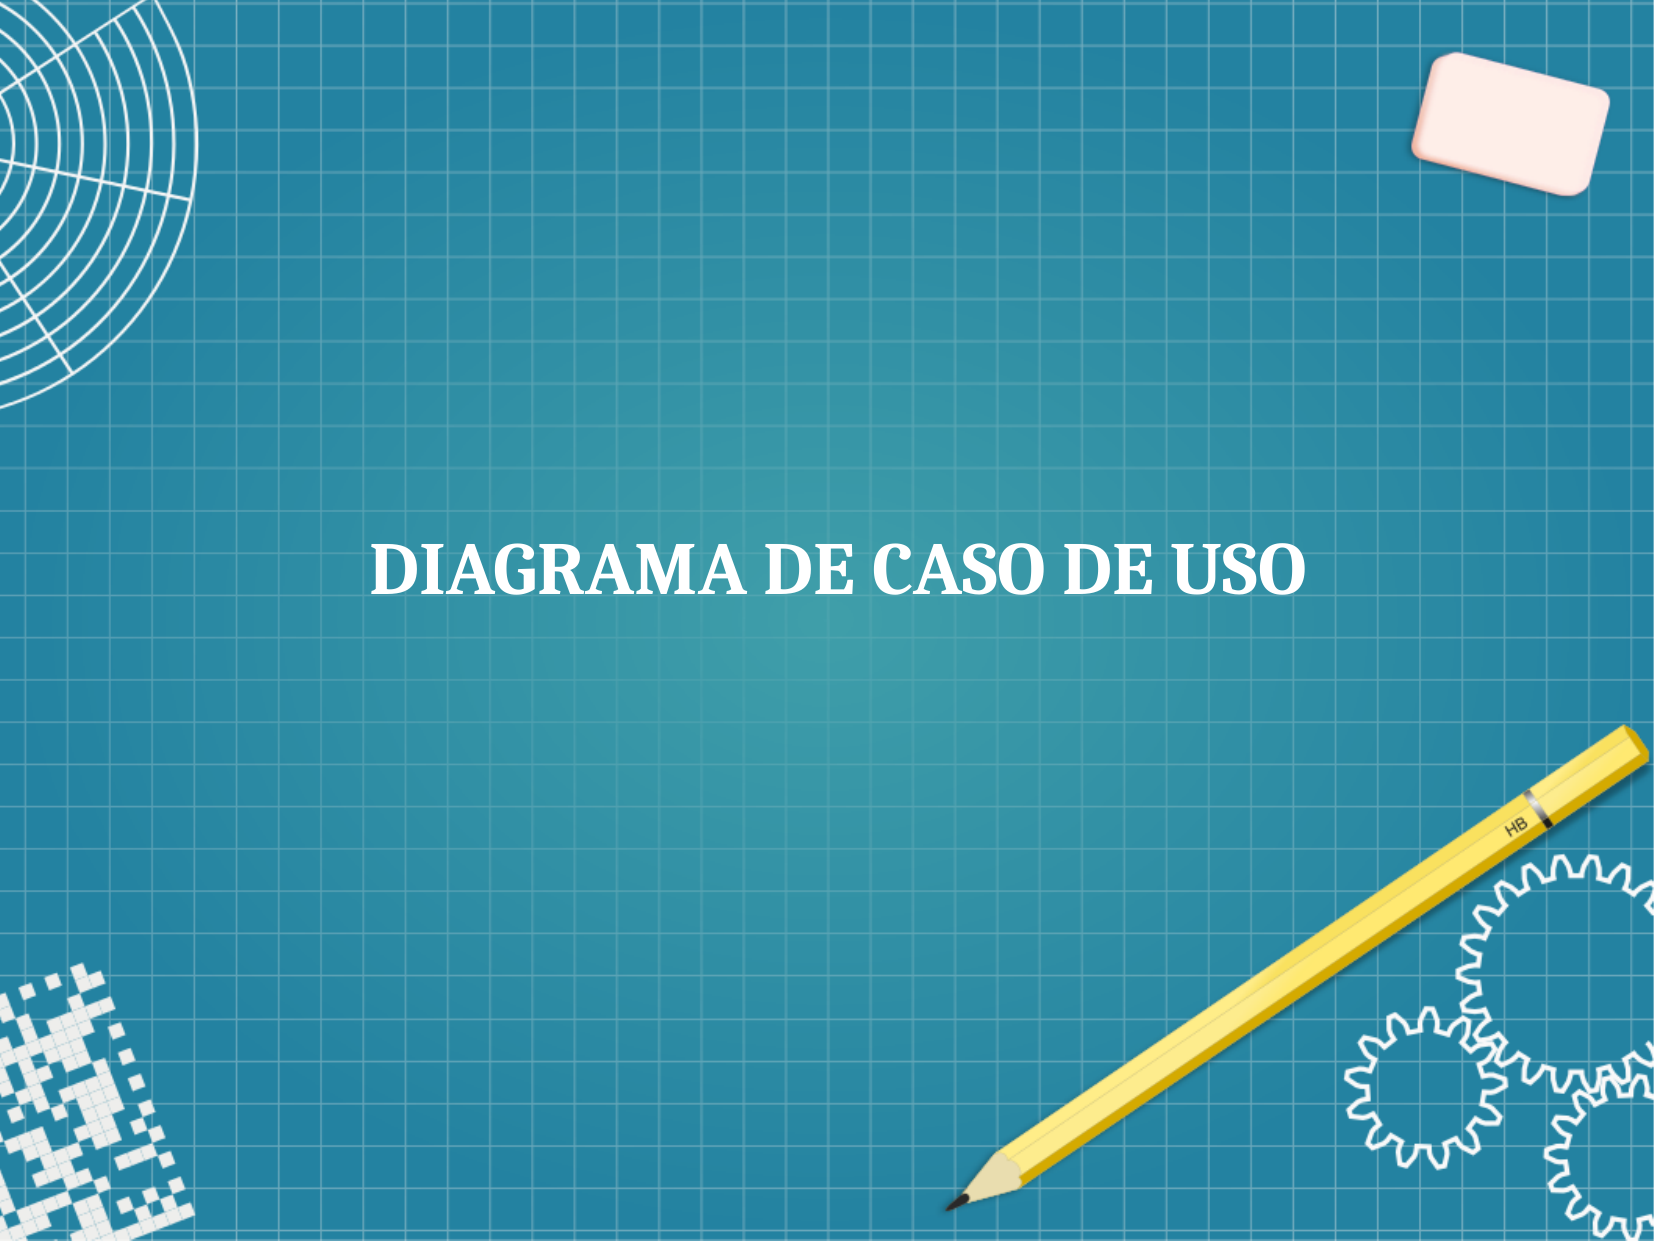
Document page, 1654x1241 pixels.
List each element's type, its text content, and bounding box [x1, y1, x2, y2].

title DIAGRAMA DE CASO DE USO [248, 466, 1430, 674]
picture [0, 0, 1654, 1241]
